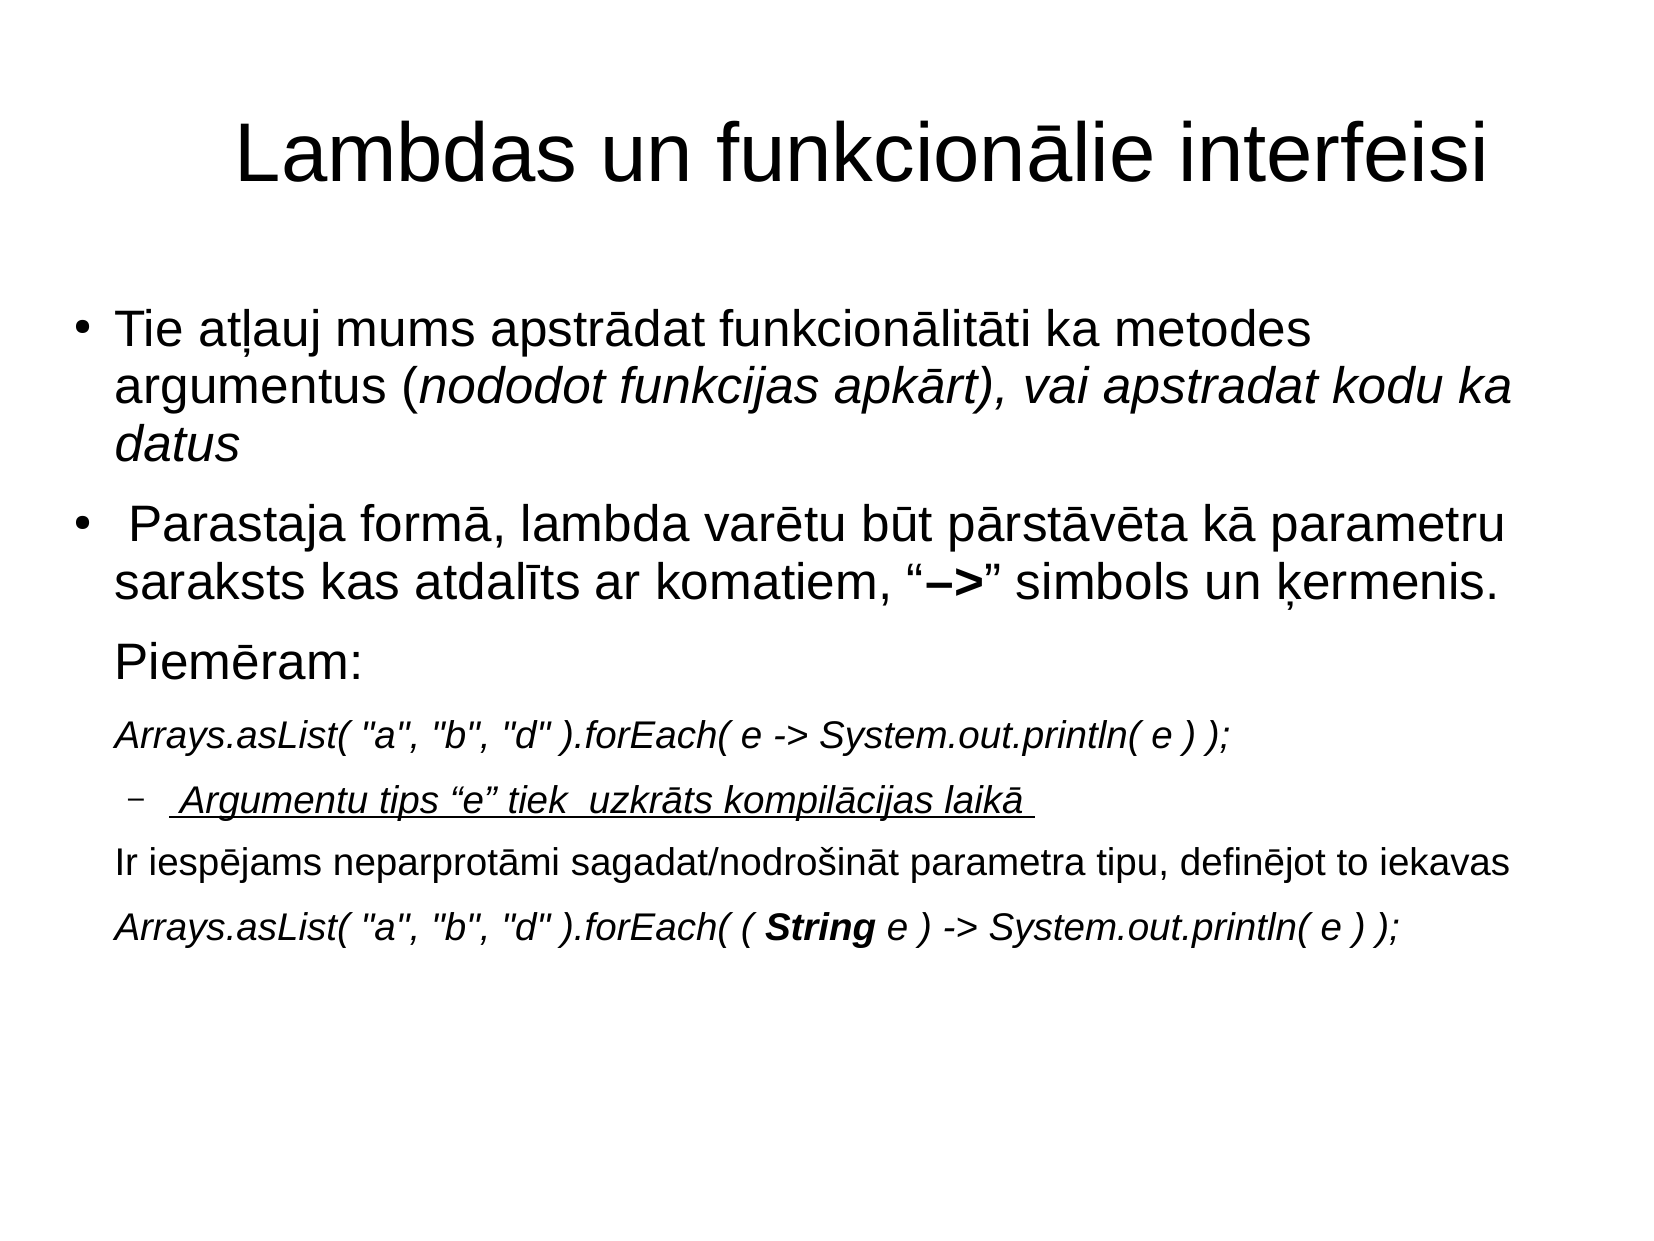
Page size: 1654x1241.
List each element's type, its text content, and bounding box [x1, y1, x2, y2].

list Tie atļauj mums apstrādat funkcionālitāti ka metodes argumentus (nododot funkcijas apkārt), vai apstradat kodu ka datus Parastaja formā, lambda varētu būt pārstāvēta kā parametru saraksts kas atdalīts ar komatiem, “–>” simbols un ķermenis. Piemēram: Arrays.asList( "a", "b", "d" ).forEach( e -> System.out.println( e ) ); Argumentu tips “e” tiek uzkrāts kompilācijas laikā Ir iespējams neparprotāmi sagadat/nodrošināt parametra tipu, definējot to iekavas Arrays.asList( "a", "b", "d" ).forEach( ( String e ) -> System.out.println( e ) ); [60, 300, 1553, 1020]
title Lambdas un funkcionālie interfeisi [82, 49, 1571, 257]
